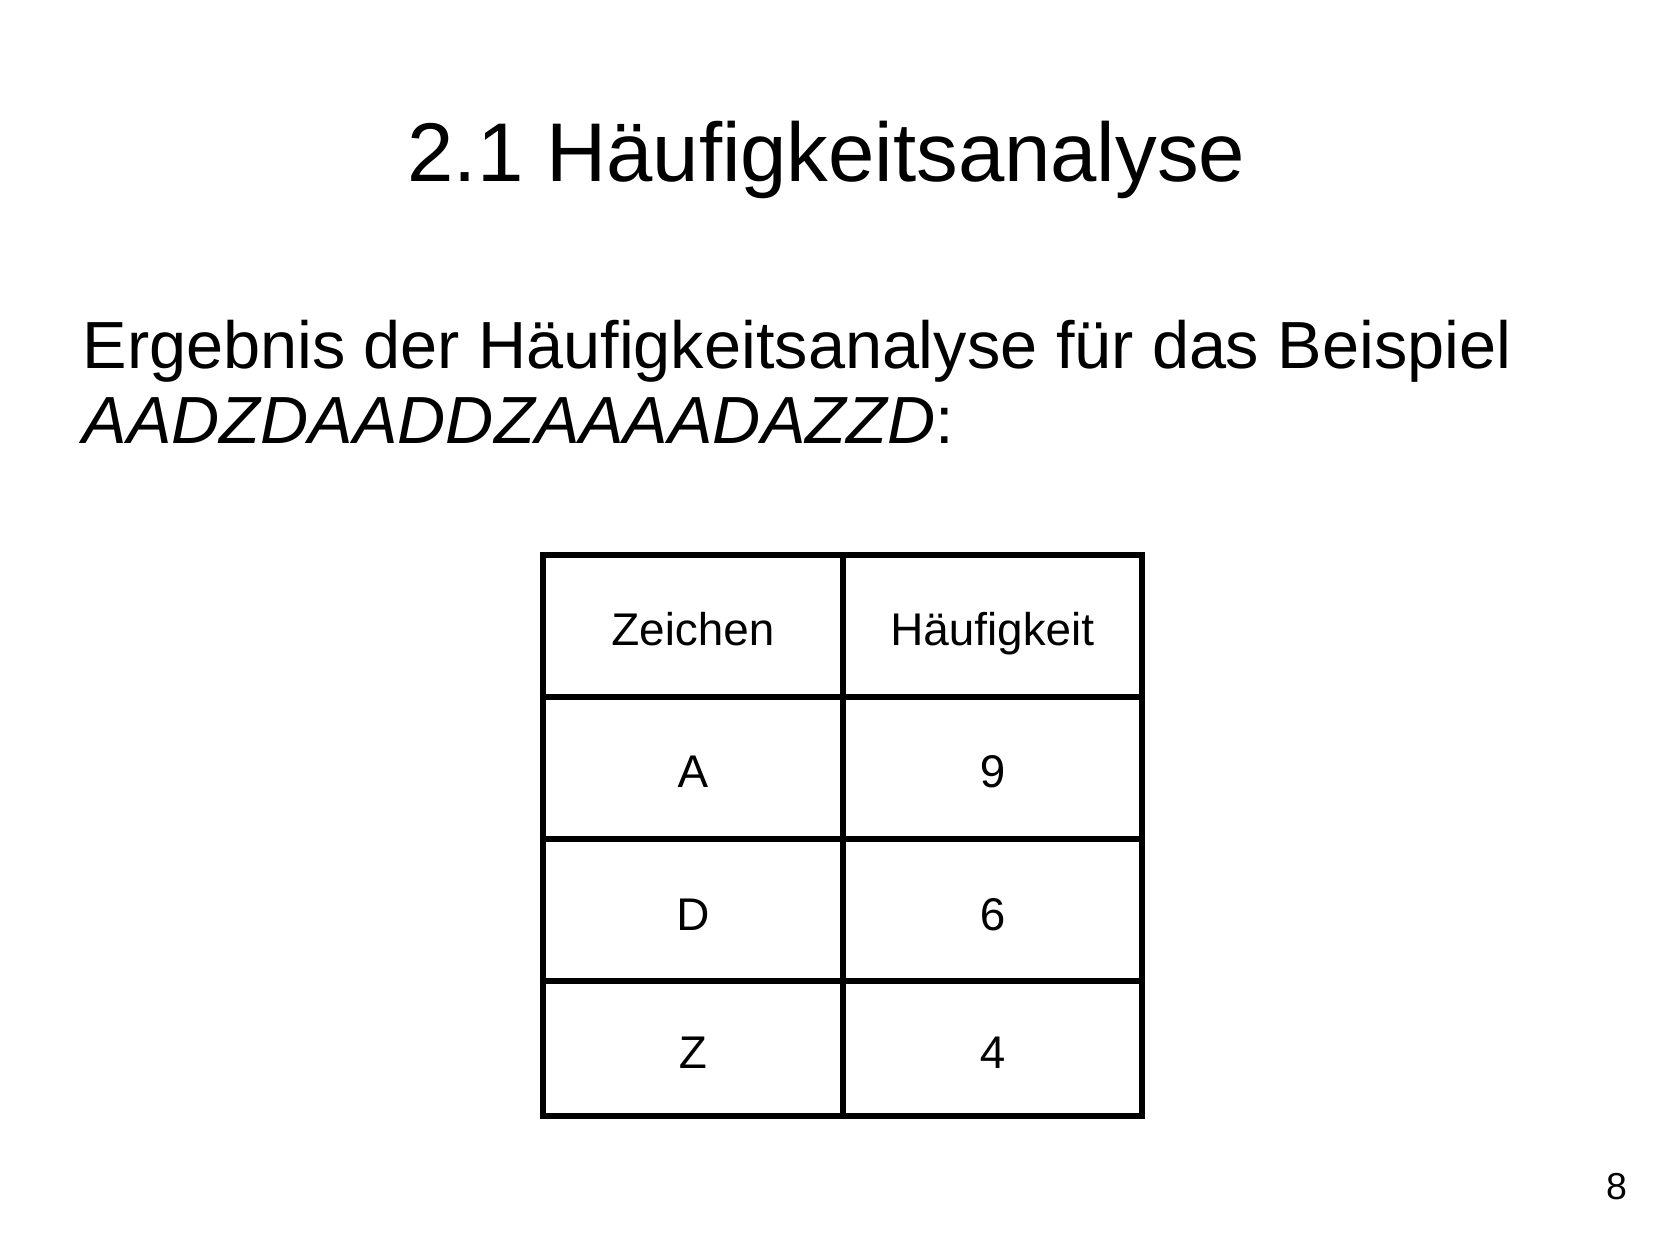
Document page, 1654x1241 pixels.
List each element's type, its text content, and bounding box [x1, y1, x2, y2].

table_cell 9 [846, 700, 1139, 836]
table_cell Z [546, 984, 840, 1113]
table_header Zeichen [546, 558, 840, 694]
text_box <number> [1259, 1158, 1642, 1229]
table_cell A [546, 700, 840, 836]
table_header Häufigkeit [846, 558, 1139, 694]
table_cell 4 [846, 984, 1139, 1113]
table_cell D [546, 842, 840, 978]
table_cell 6 [846, 842, 1139, 978]
subtitle Ergebnis der Häufigkeitsanalyse für das Beispiel AADZDAADDZAAAADAZZD: [82, 308, 1571, 1028]
title 2.1 Häufigkeitsanalyse [82, 49, 1571, 257]
